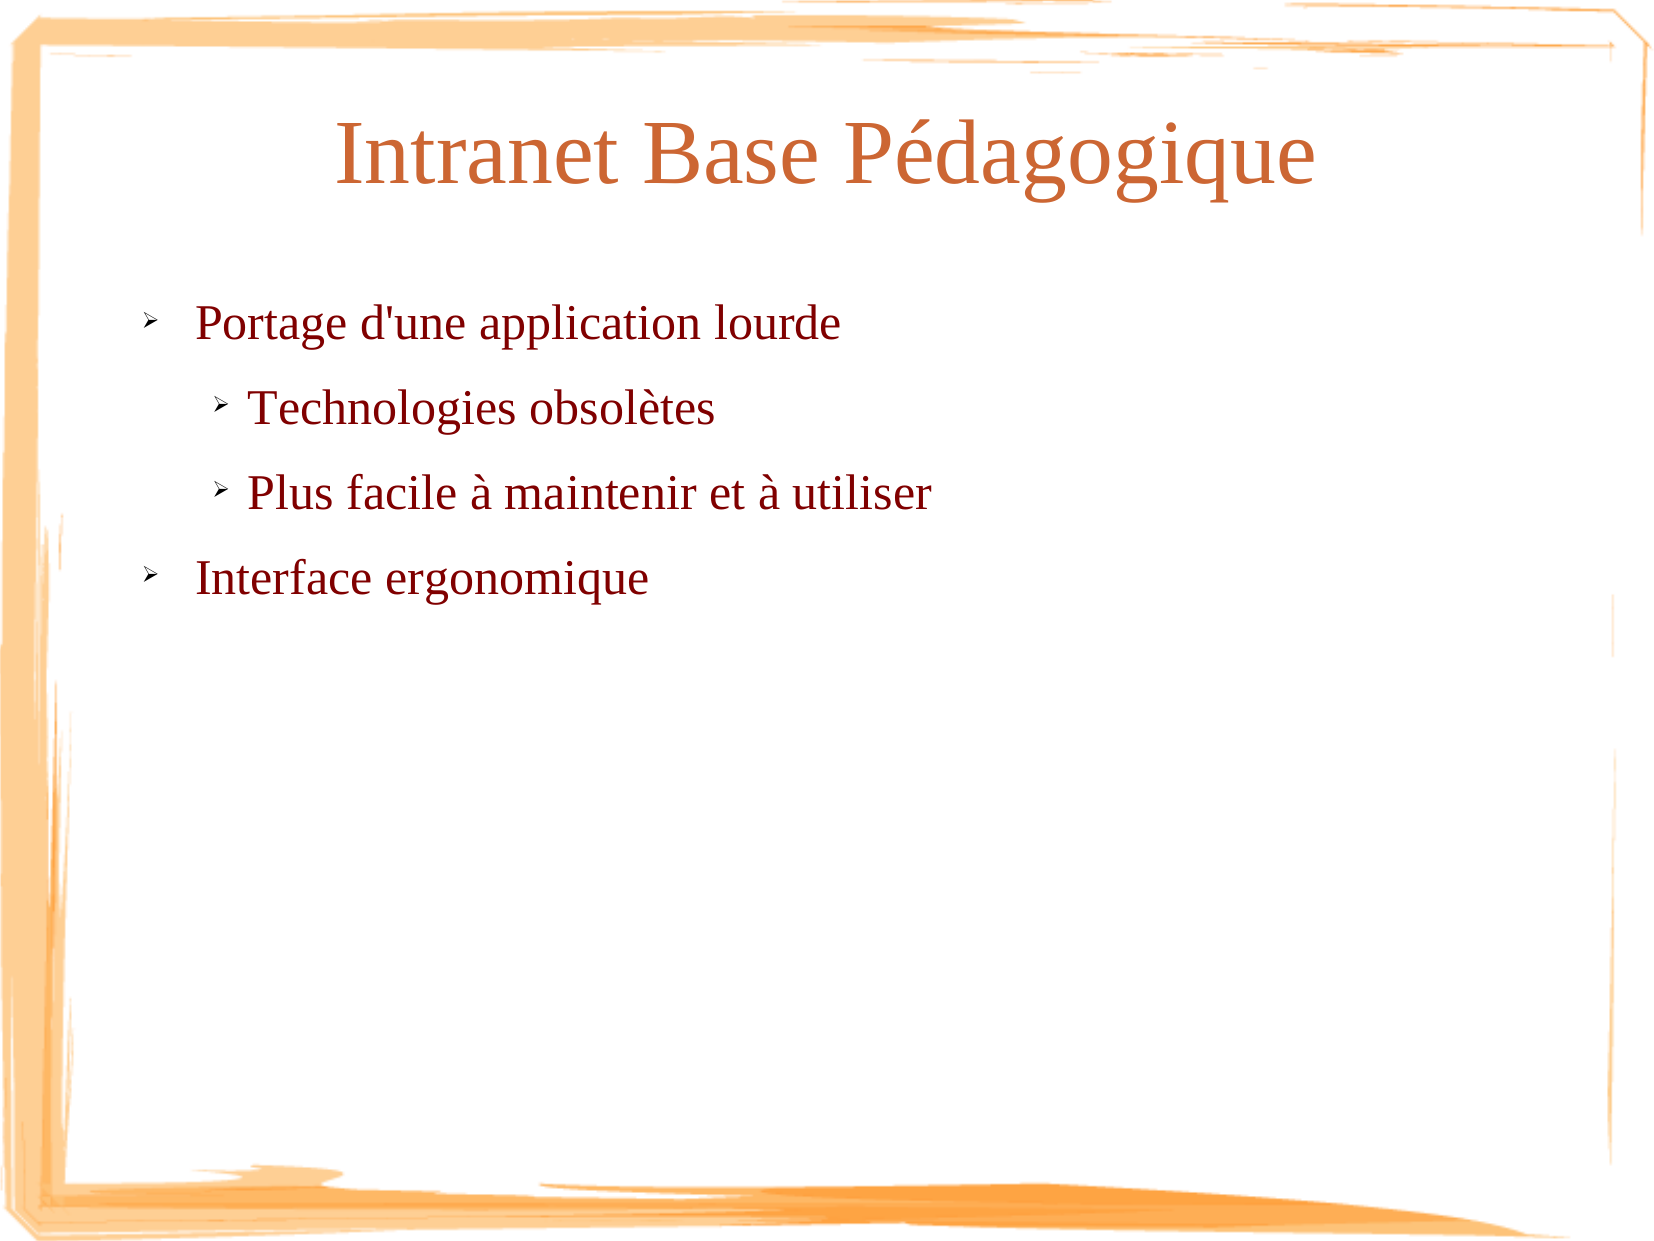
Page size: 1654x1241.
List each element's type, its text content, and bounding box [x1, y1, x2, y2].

picture [0, 0, 1654, 1241]
title Intranet Base Pédagogique [82, 49, 1571, 257]
list Portage d'une application lourde Technologies obsolètes Plus facile à maintenir et à utiliser Interface ergonomique [141, 295, 1595, 1015]
